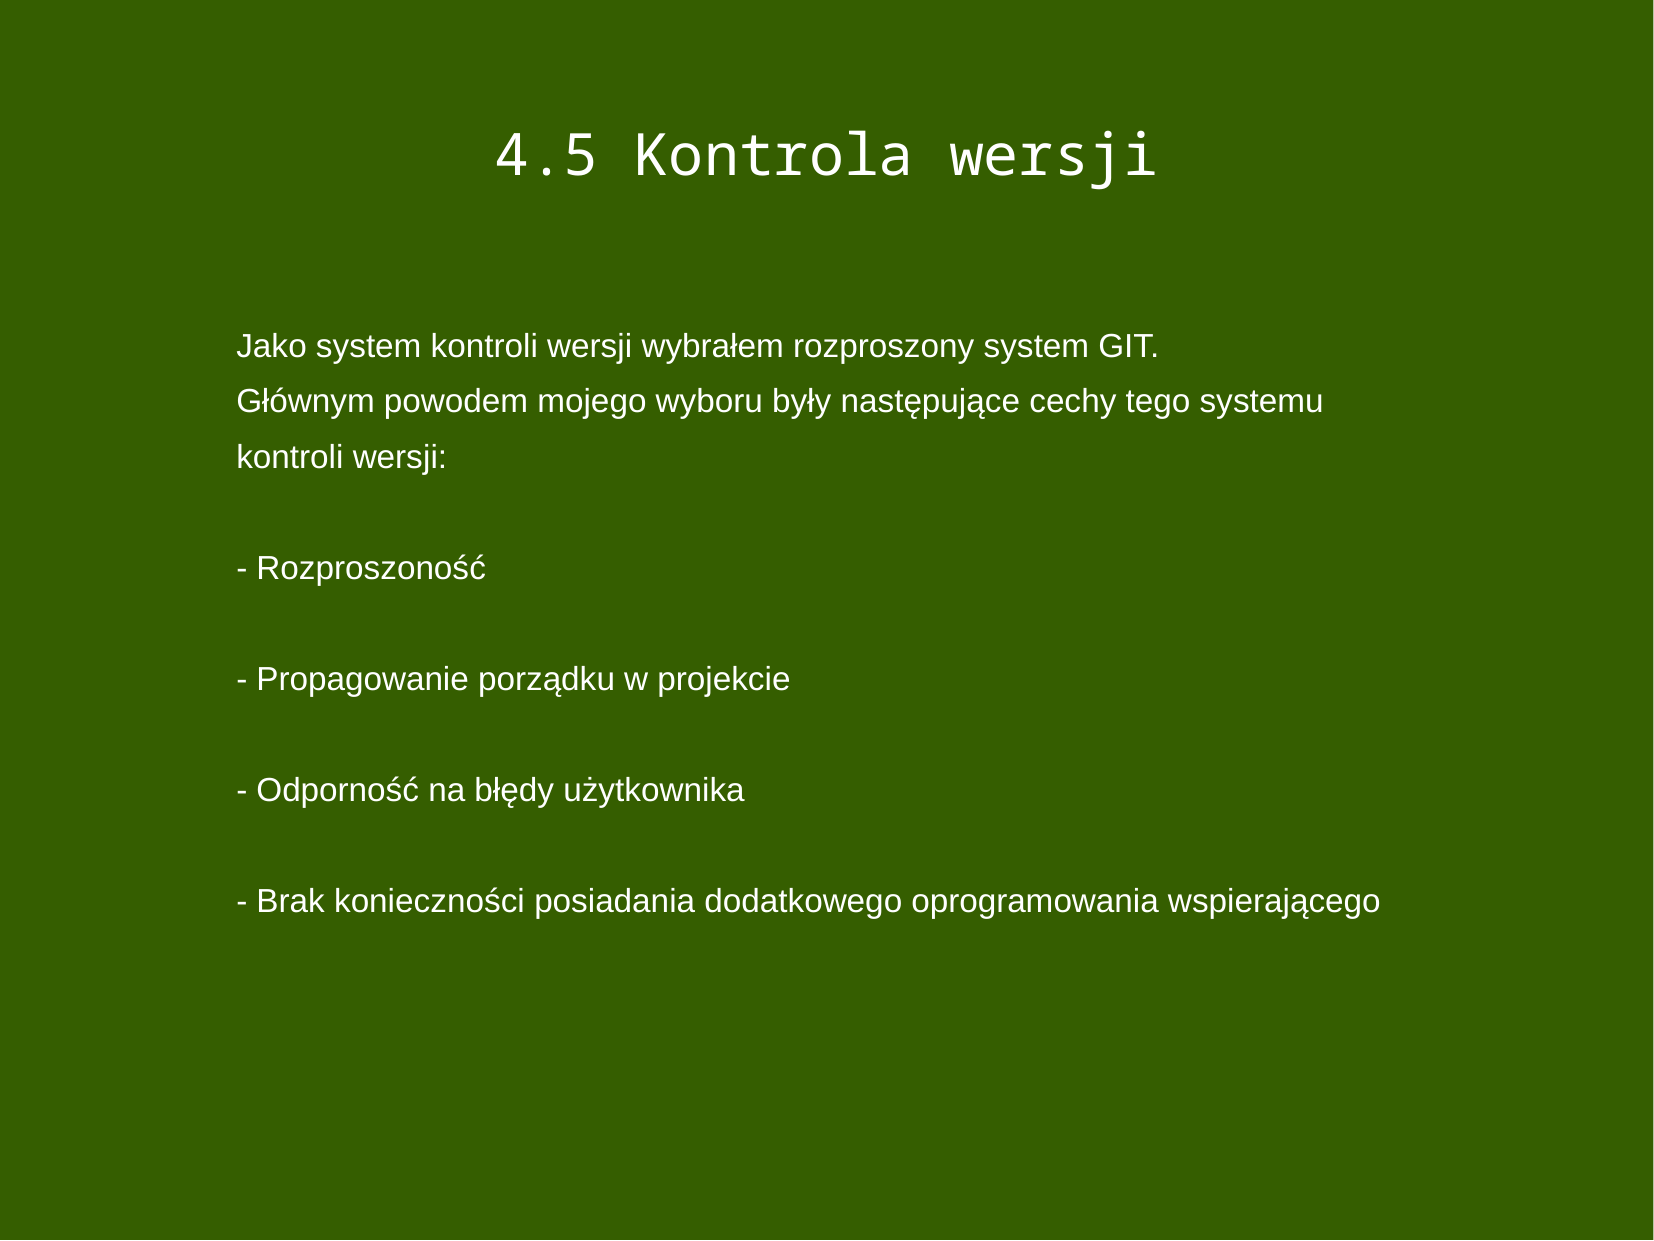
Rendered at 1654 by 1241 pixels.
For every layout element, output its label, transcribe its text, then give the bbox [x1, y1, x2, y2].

title Jako system kontroli wersji wybrałem rozproszony system GIT. Głównym powodem mojego wyboru były następujące cechy tego systemu kontroli wersji: - Rozproszoność - Propagowanie porządku w projekcie - Odporność na błędy użytkownika - Brak konieczności posiadania dodatkowego oprogramowania wspierającego [236, 282, 1418, 945]
title 4.5 Kontrola wersji [82, 56, 1571, 250]
